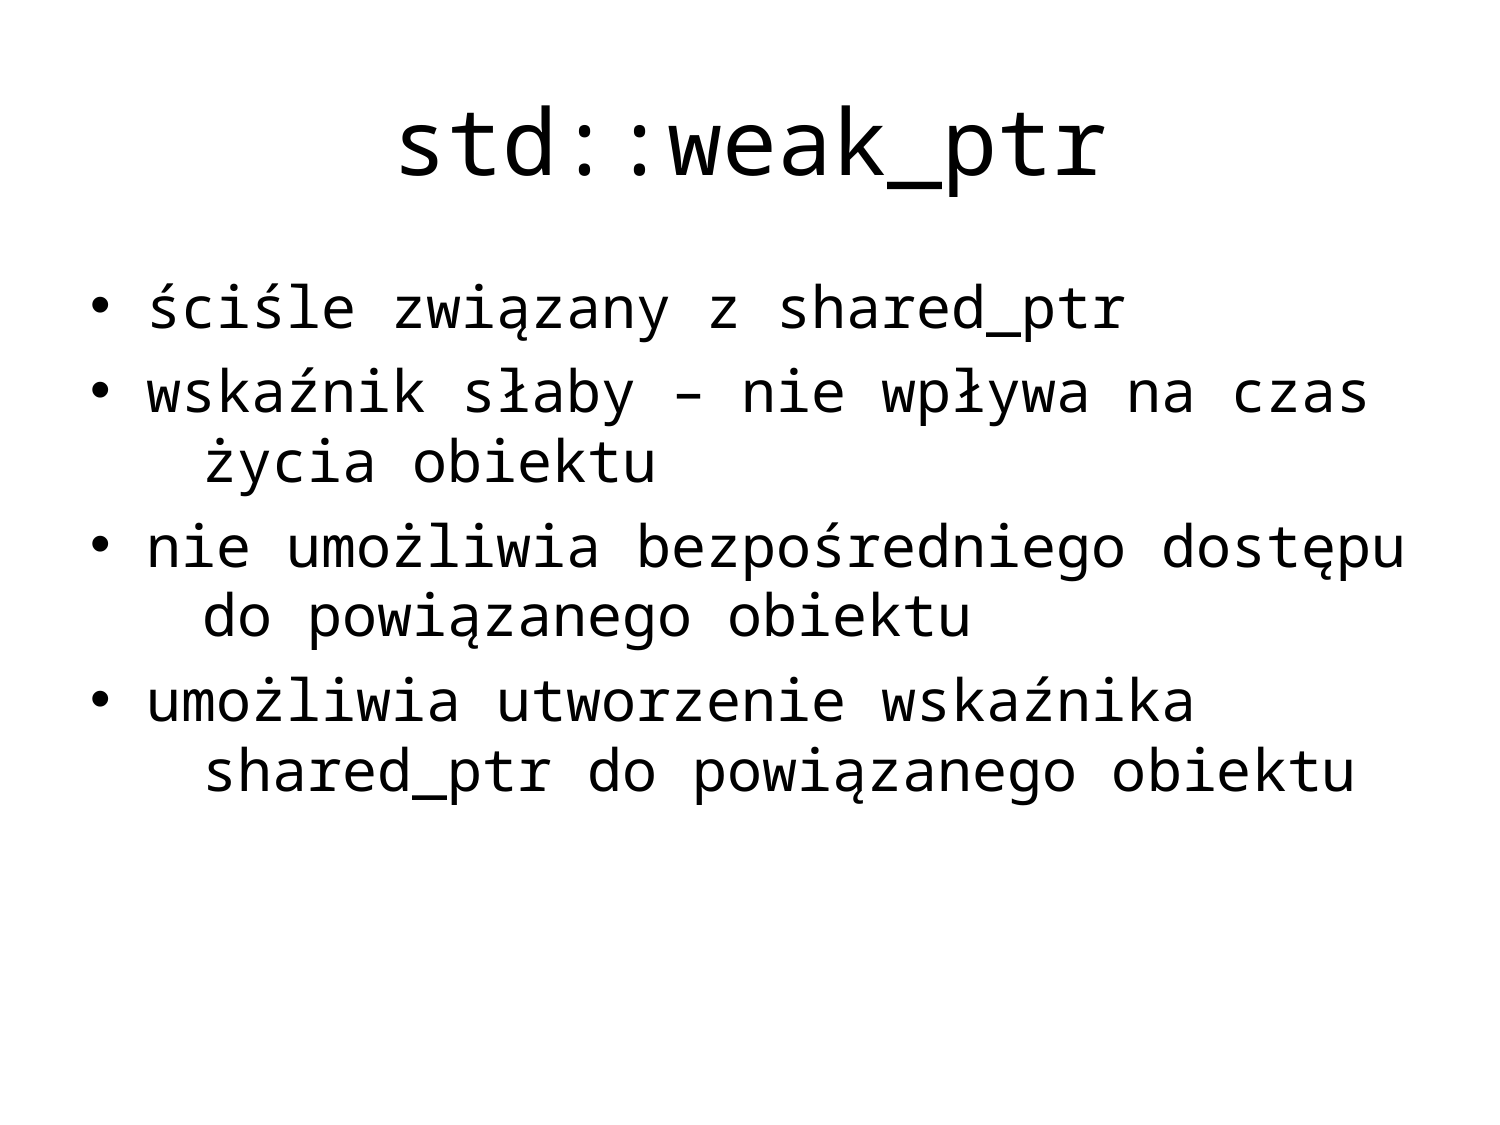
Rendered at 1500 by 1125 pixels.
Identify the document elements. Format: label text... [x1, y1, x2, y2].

title std::weak_ptr [75, 45, 1426, 233]
list ściśle związany z shared_ptr wskaźnik słaby – nie wpływa na czas życia obiektu nie umożliwia bezpośredniego dostępu do powiązanego obiektu umożliwia utworzenie wskaźnika shared_ptr do powiązanego obiektu [75, 262, 1426, 1005]
